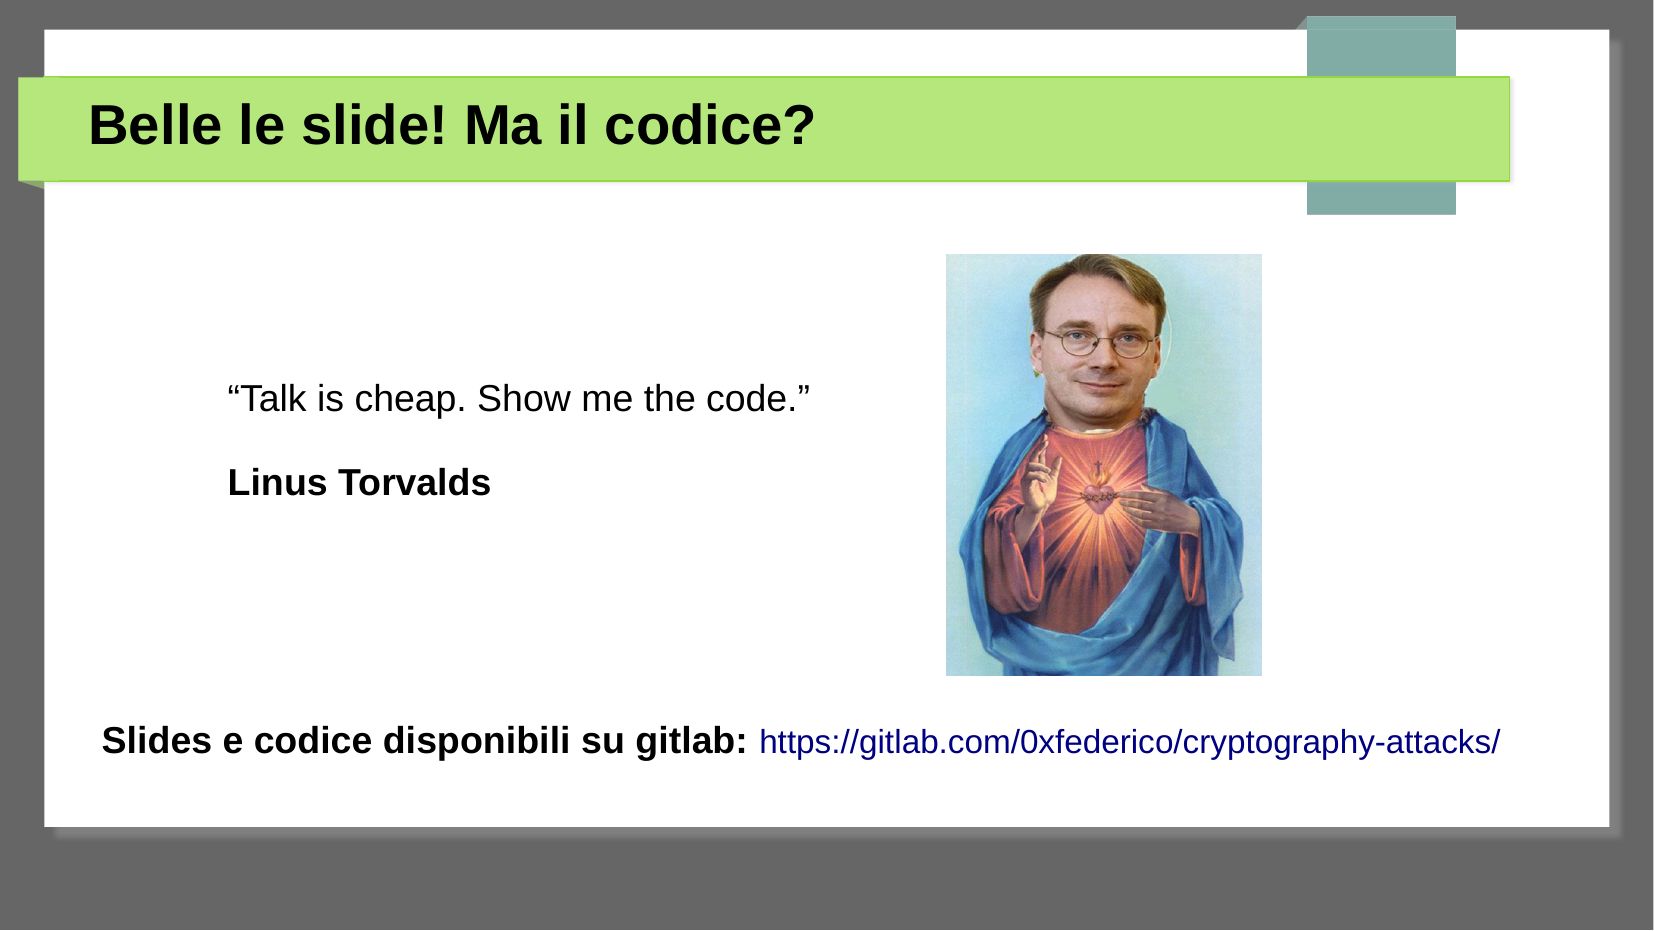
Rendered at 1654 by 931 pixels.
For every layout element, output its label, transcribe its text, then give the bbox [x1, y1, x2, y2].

text_box Slides e codice disponibili su gitlab: https://gitlab.com/0xfederico/cryptography-attacks/ [86, 712, 1587, 788]
picture [946, 254, 1262, 676]
title Belle le slide! Ma il codice? [88, 73, 1506, 178]
text_box “Talk is cheap. Show me the code.” Linus Torvalds [212, 369, 926, 553]
